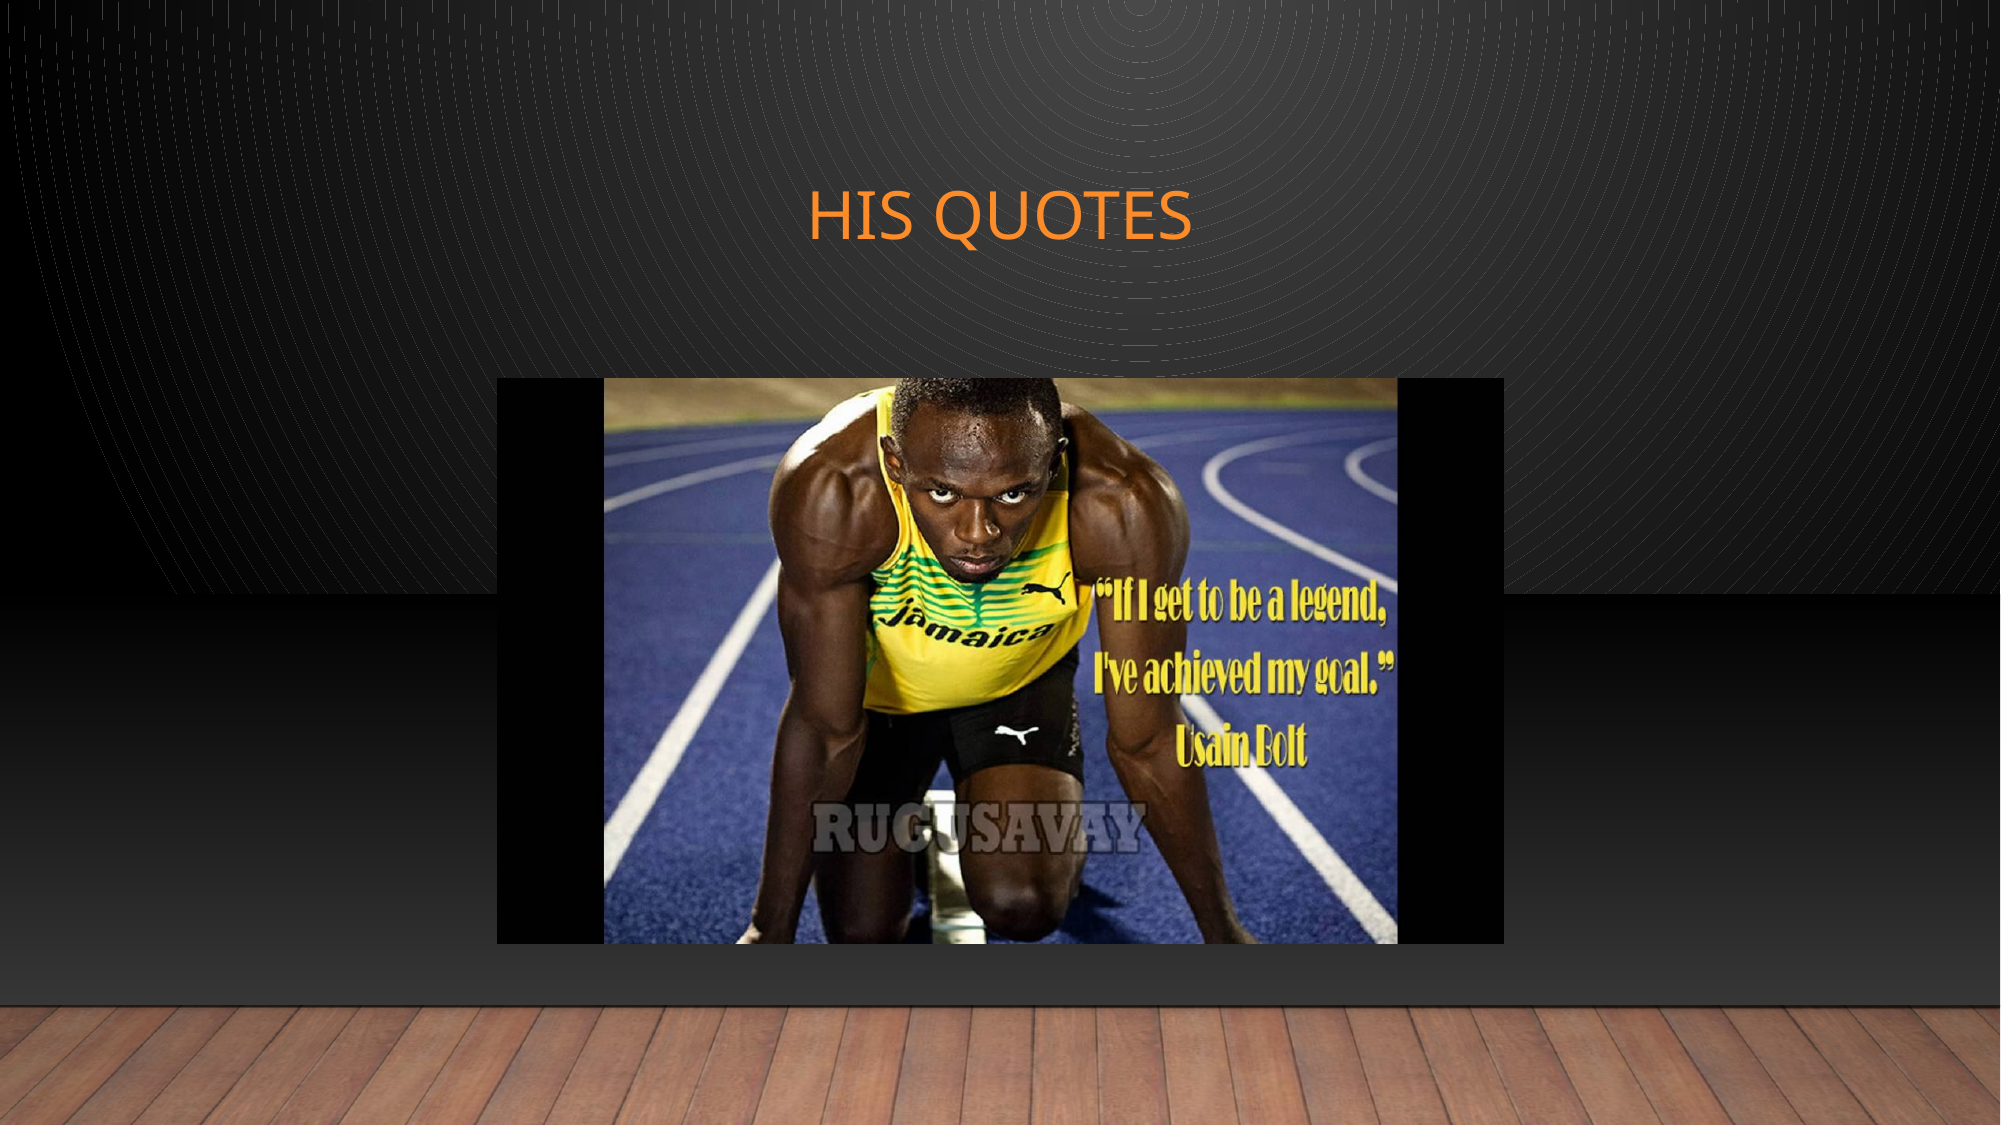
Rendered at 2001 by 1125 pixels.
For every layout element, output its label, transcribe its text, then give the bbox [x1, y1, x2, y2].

picture [497, 378, 1504, 944]
title His quotes [238, 131, 1763, 305]
